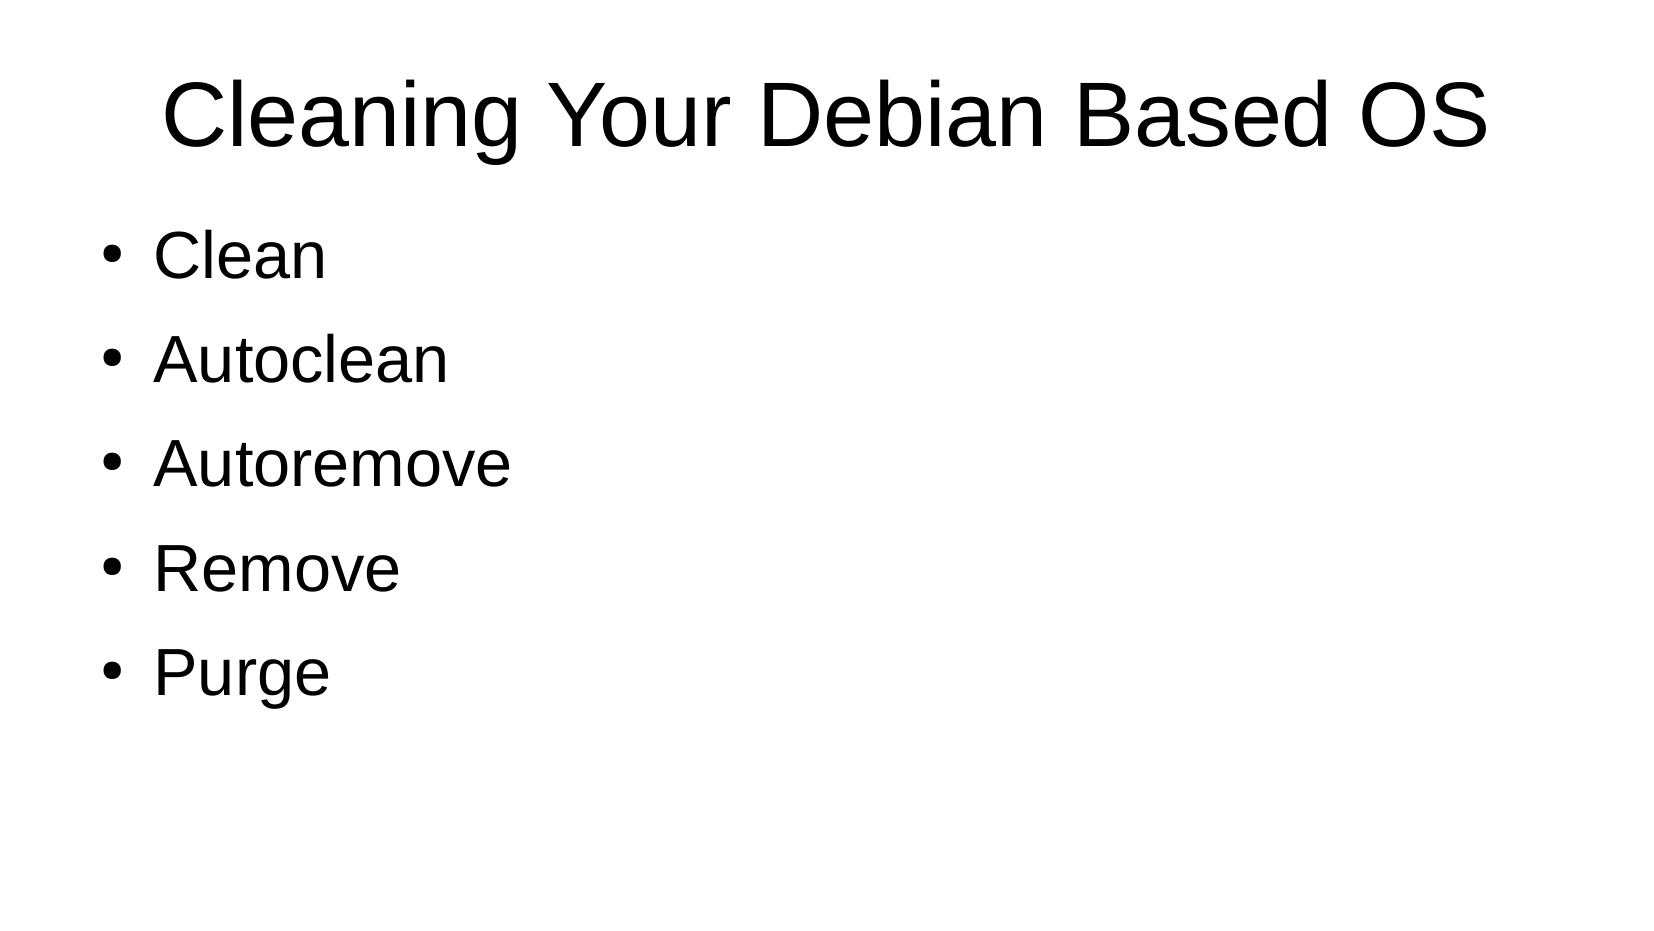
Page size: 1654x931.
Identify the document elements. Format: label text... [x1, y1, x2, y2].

list Clean Autoclean Autoremove Remove Purge [82, 217, 1571, 758]
title Cleaning Your Debian Based OS [82, 37, 1571, 193]
